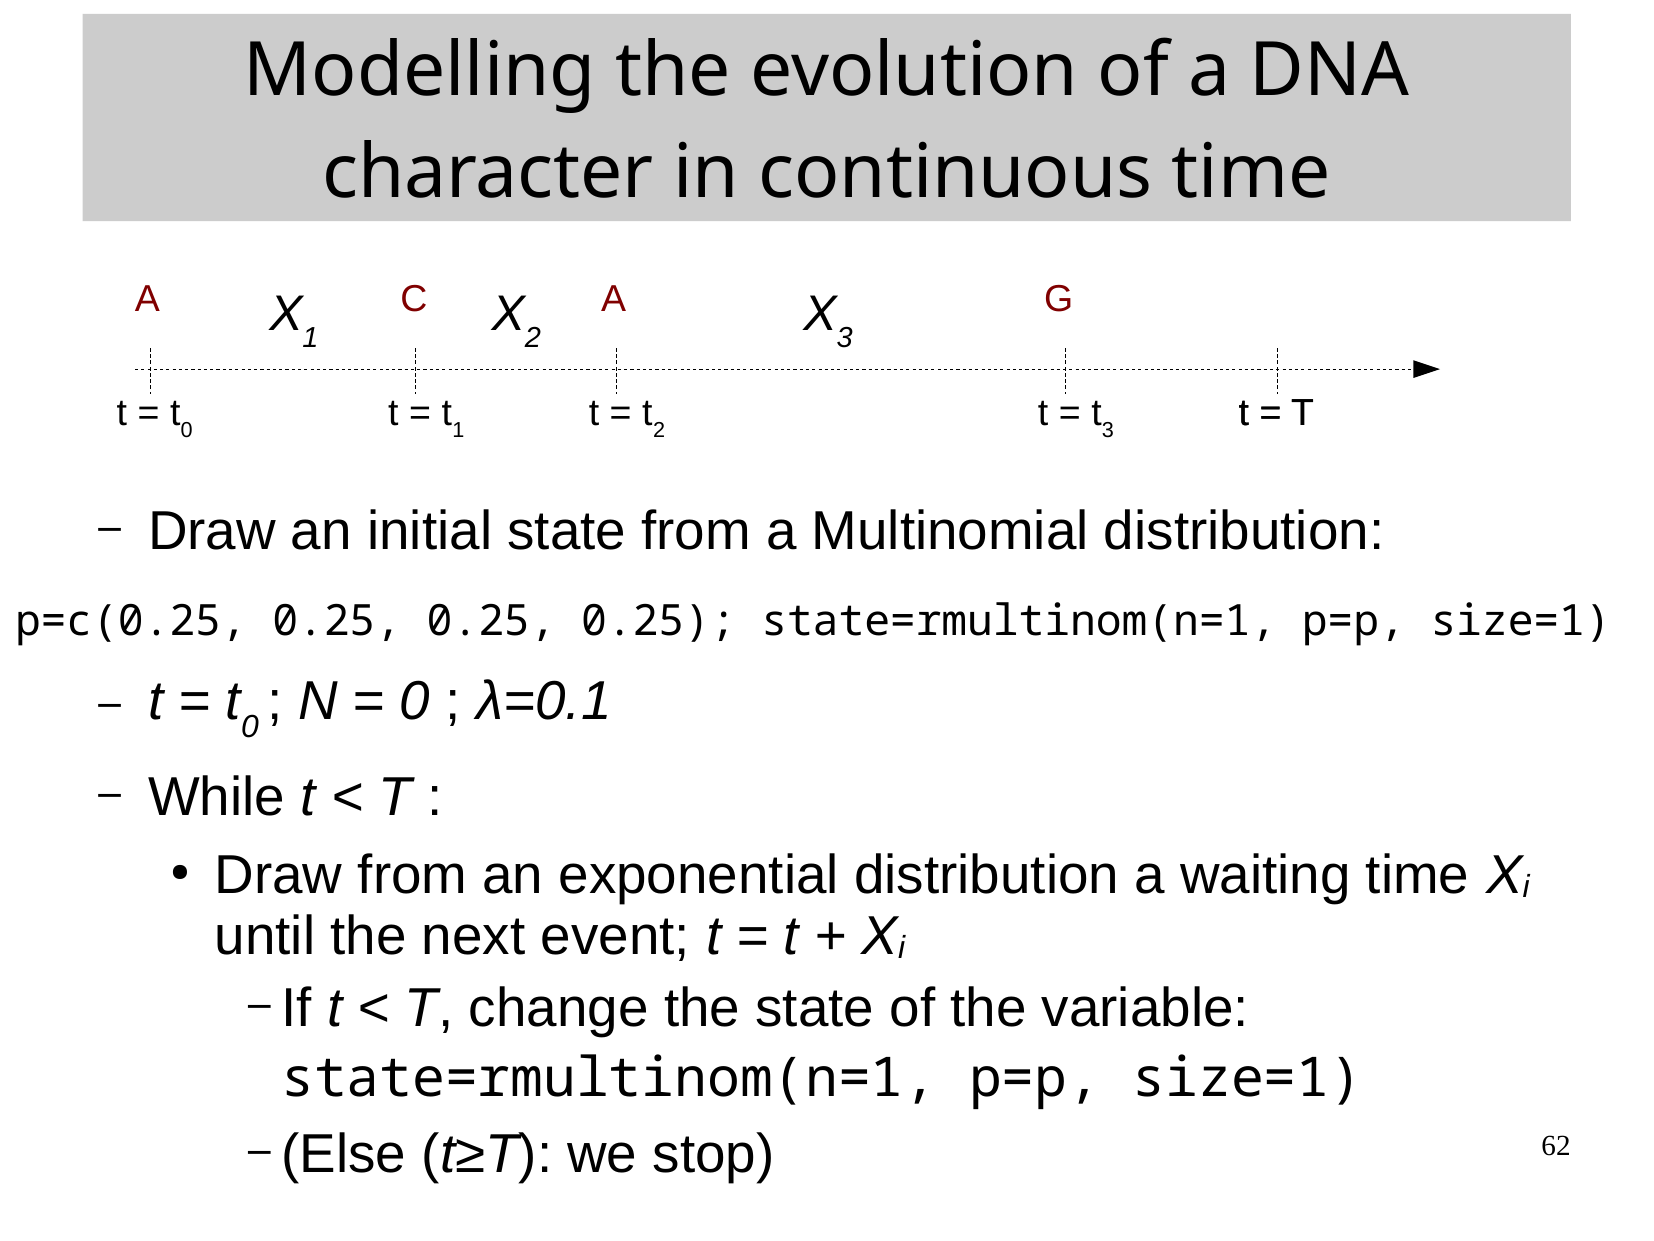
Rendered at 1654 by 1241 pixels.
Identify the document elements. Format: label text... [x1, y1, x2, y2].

title Modelling the evolution of a DNA character in continuous time [82, 13, 1571, 222]
text_box t = t0 [101, 384, 211, 450]
text_box G [1029, 270, 1090, 327]
text_box A [586, 270, 647, 327]
list Draw an initial state from a Multinomial distribution: p=c(0.25, 0.25, 0.25, 0.25); state=rmultinom(n=1, p=p, size=1) t = t0 ; N = 0 ; λ=0.1 While t < T : Draw from an exponential distribution a waiting time Xi until the next event; t = t + Xi If t < T, change the state of the variable: state=rmultinom(n=1, p=p, size=1) (Else (t≥T): we stop) [15, 408, 1636, 1198]
text_box X2 [476, 278, 579, 417]
text_box t = t3 [1023, 384, 1132, 450]
text_box t = t1 [373, 384, 482, 450]
text_box X1 [254, 278, 361, 417]
text_box t = T [1223, 384, 1333, 441]
text_box C [385, 270, 446, 327]
text_box t = t2 [574, 384, 683, 450]
text_box X3 [788, 278, 886, 417]
text_box A [120, 270, 181, 327]
